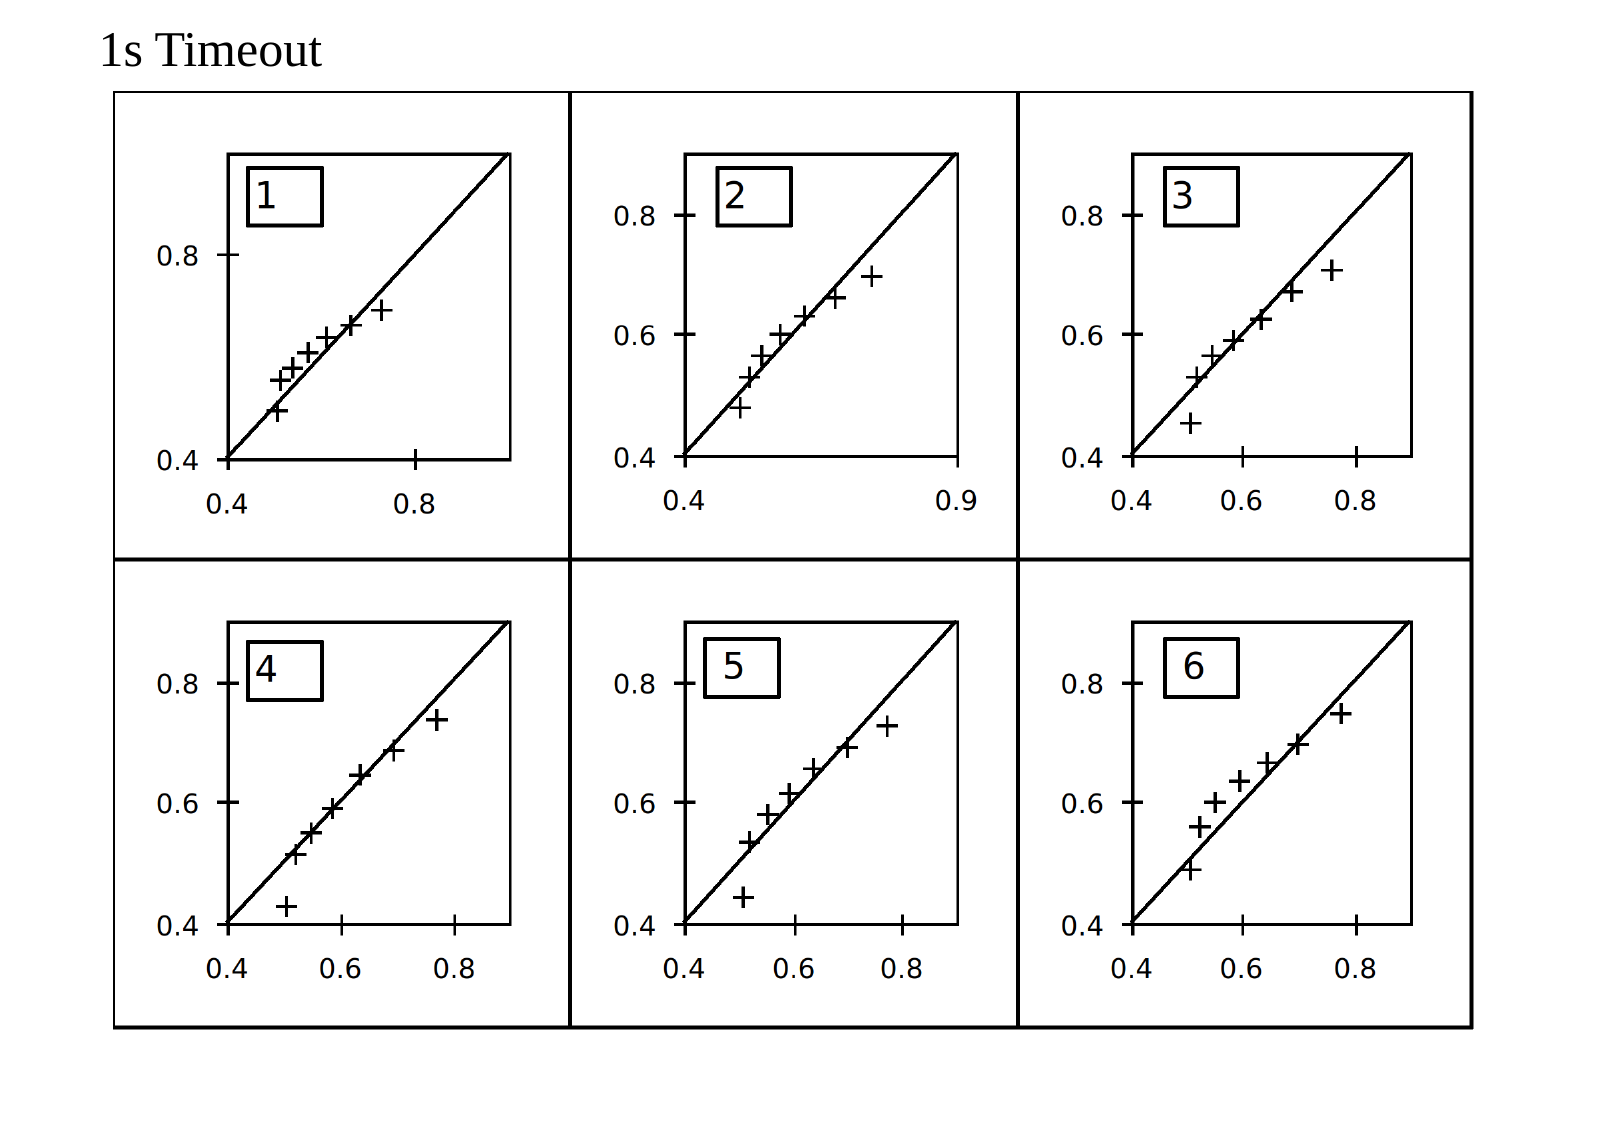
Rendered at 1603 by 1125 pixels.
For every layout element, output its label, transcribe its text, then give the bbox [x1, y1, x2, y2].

text_box 1s Timeout [98, 22, 355, 98]
picture [113, 91, 1477, 1033]
